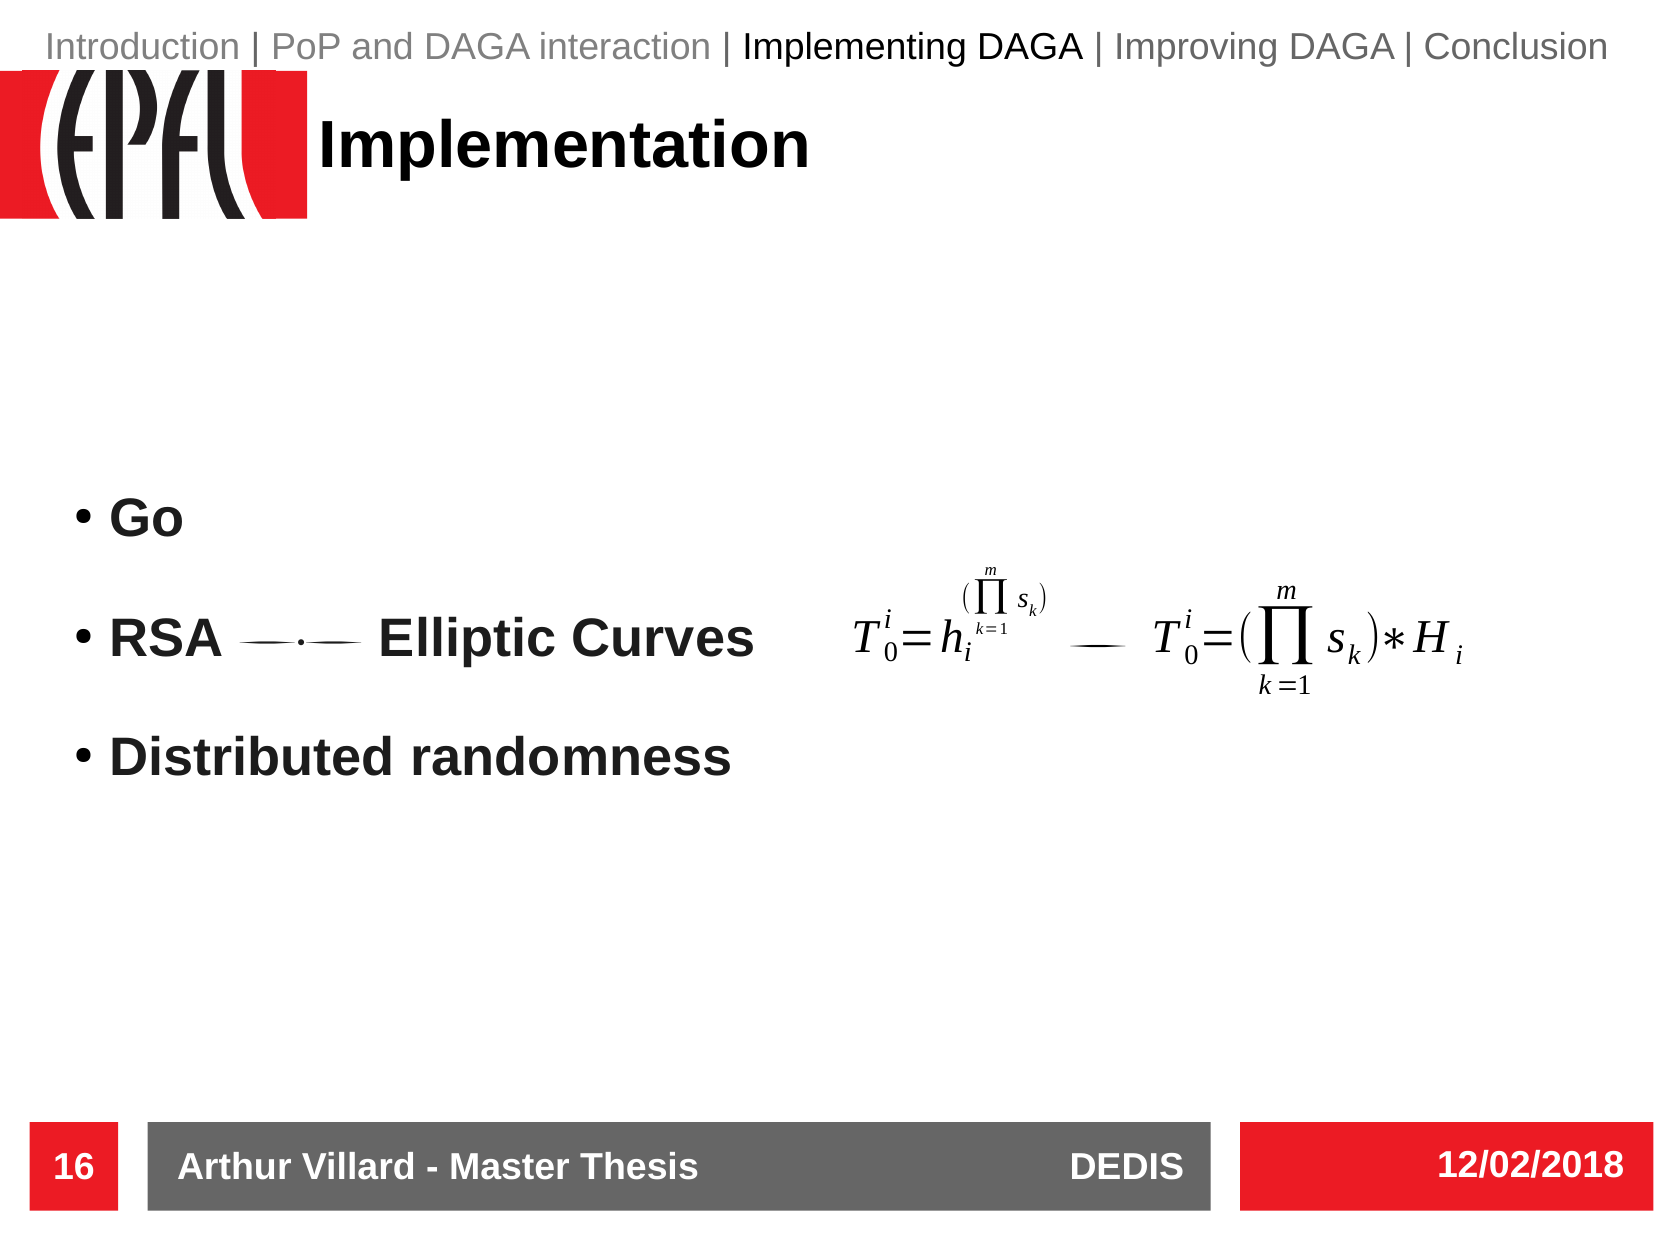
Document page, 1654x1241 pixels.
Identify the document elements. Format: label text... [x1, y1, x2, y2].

picture [22, 77, 276, 219]
list Go RSA  Elliptic Curves Distributed randomness [73, 227, 1580, 1048]
chart [1139, 572, 1474, 701]
chart [839, 560, 1060, 669]
text_box  [1039, 603, 1158, 680]
title Implementation [318, 77, 1565, 219]
text_box Introduction | PoP and DAGA interaction | Implementing DAGA | Improving DAGA | Conclusion [0, 15, 1654, 77]
